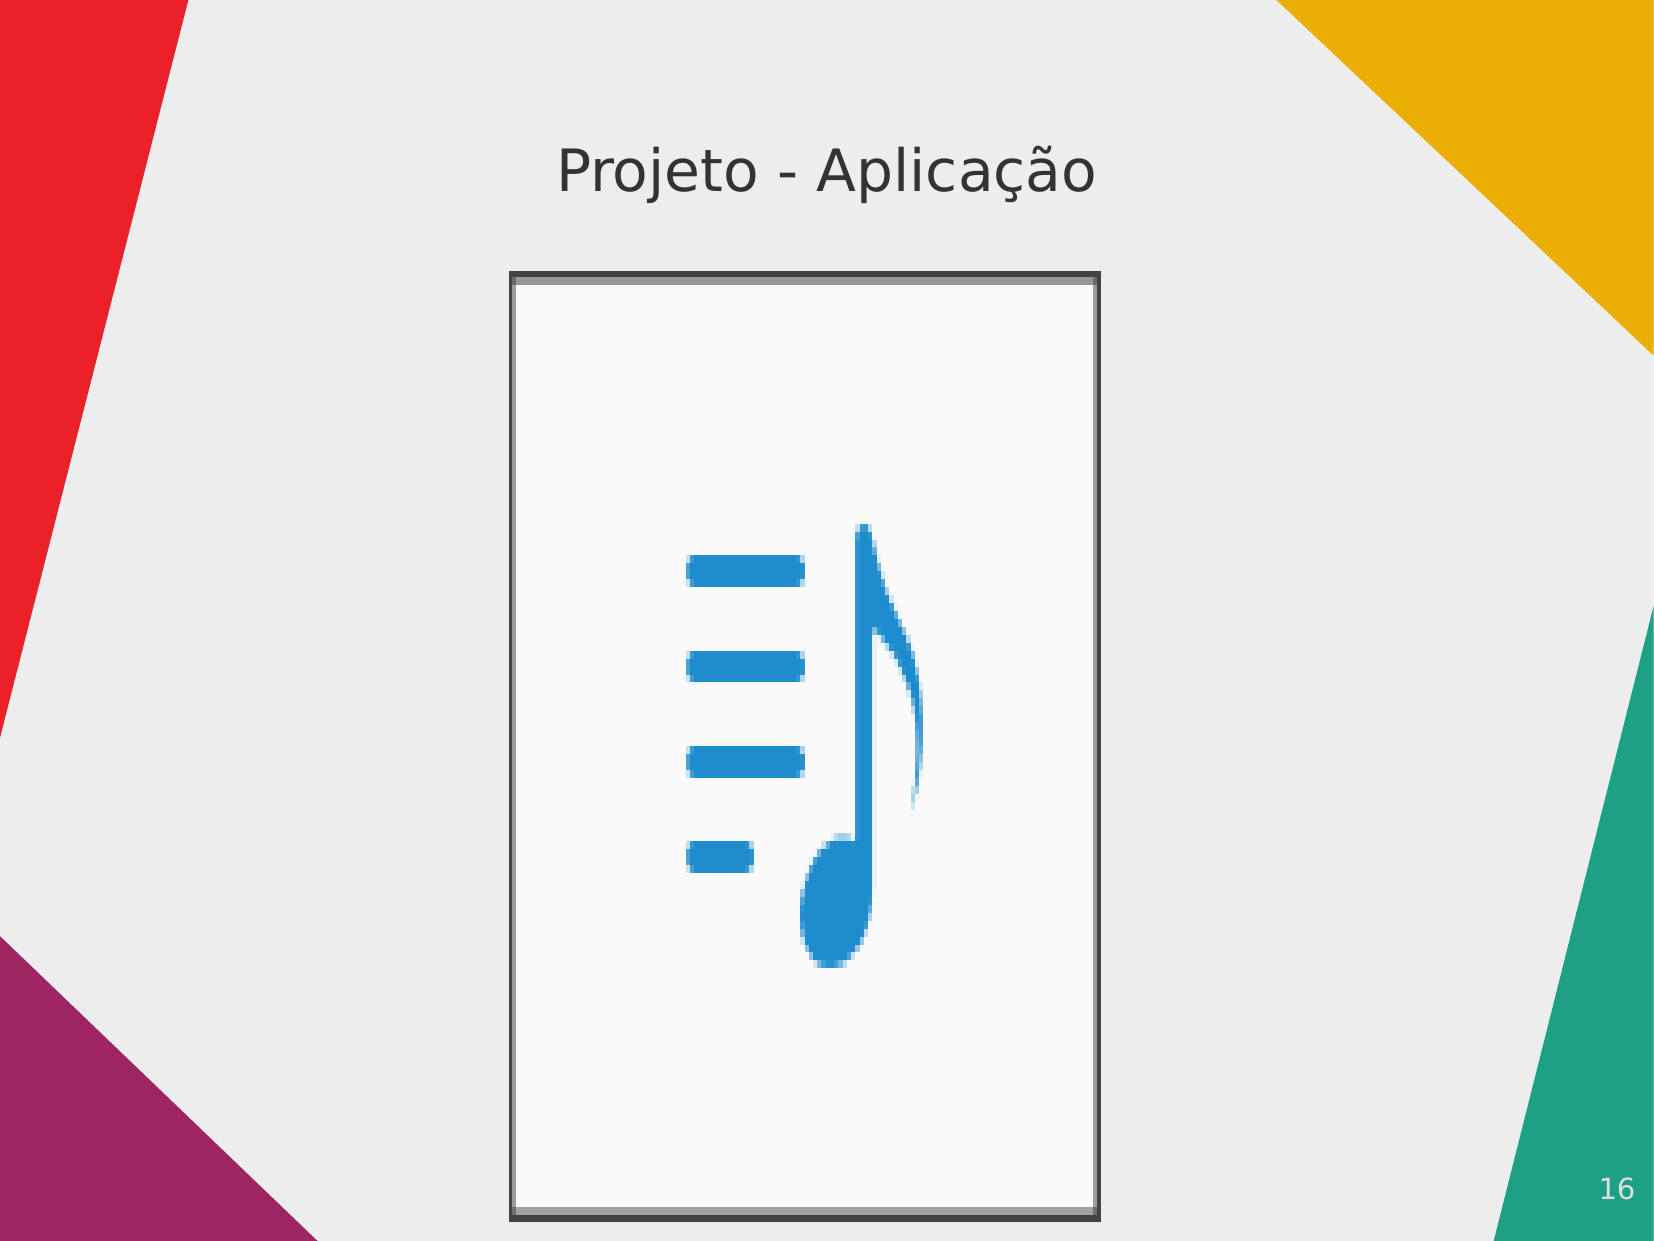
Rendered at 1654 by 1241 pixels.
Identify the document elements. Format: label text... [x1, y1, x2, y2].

text_box [507, 270, 1102, 1224]
title Projeto - Aplicação [114, 73, 1539, 271]
